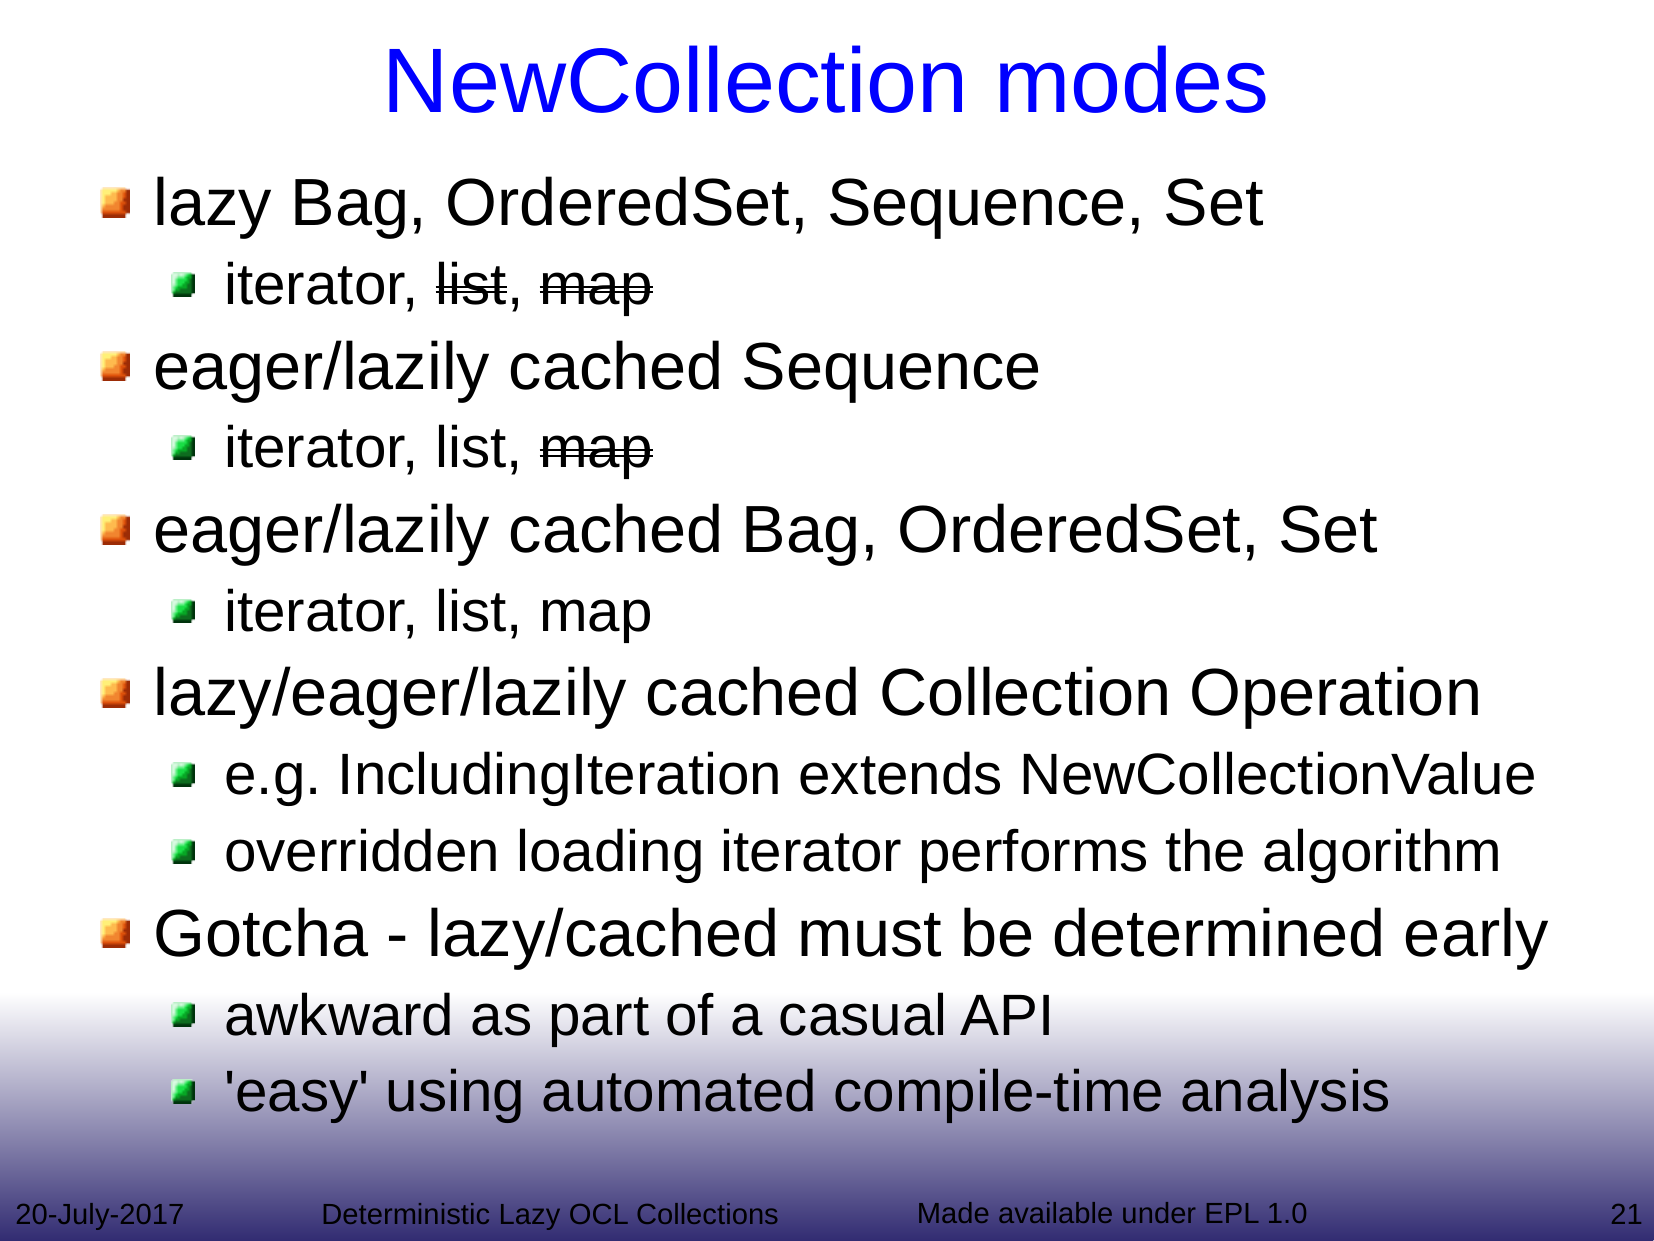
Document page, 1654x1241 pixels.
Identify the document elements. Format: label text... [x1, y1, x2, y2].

list lazy Bag, OrderedSet, Sequence, Set iterator, list, map eager/lazily cached Sequence iterator, list, map eager/lazily cached Bag, OrderedSet, Set iterator, list, map lazy/eager/lazily cached Collection Operation e.g. IncludingIteration extends NewCollectionValue overridden loading iterator performs the algorithm Gotcha - lazy/cached must be determined early awkward as part of a casual API 'easy' using automated compile-time analysis [82, 165, 1571, 1123]
title NewCollection modes [82, 0, 1571, 165]
